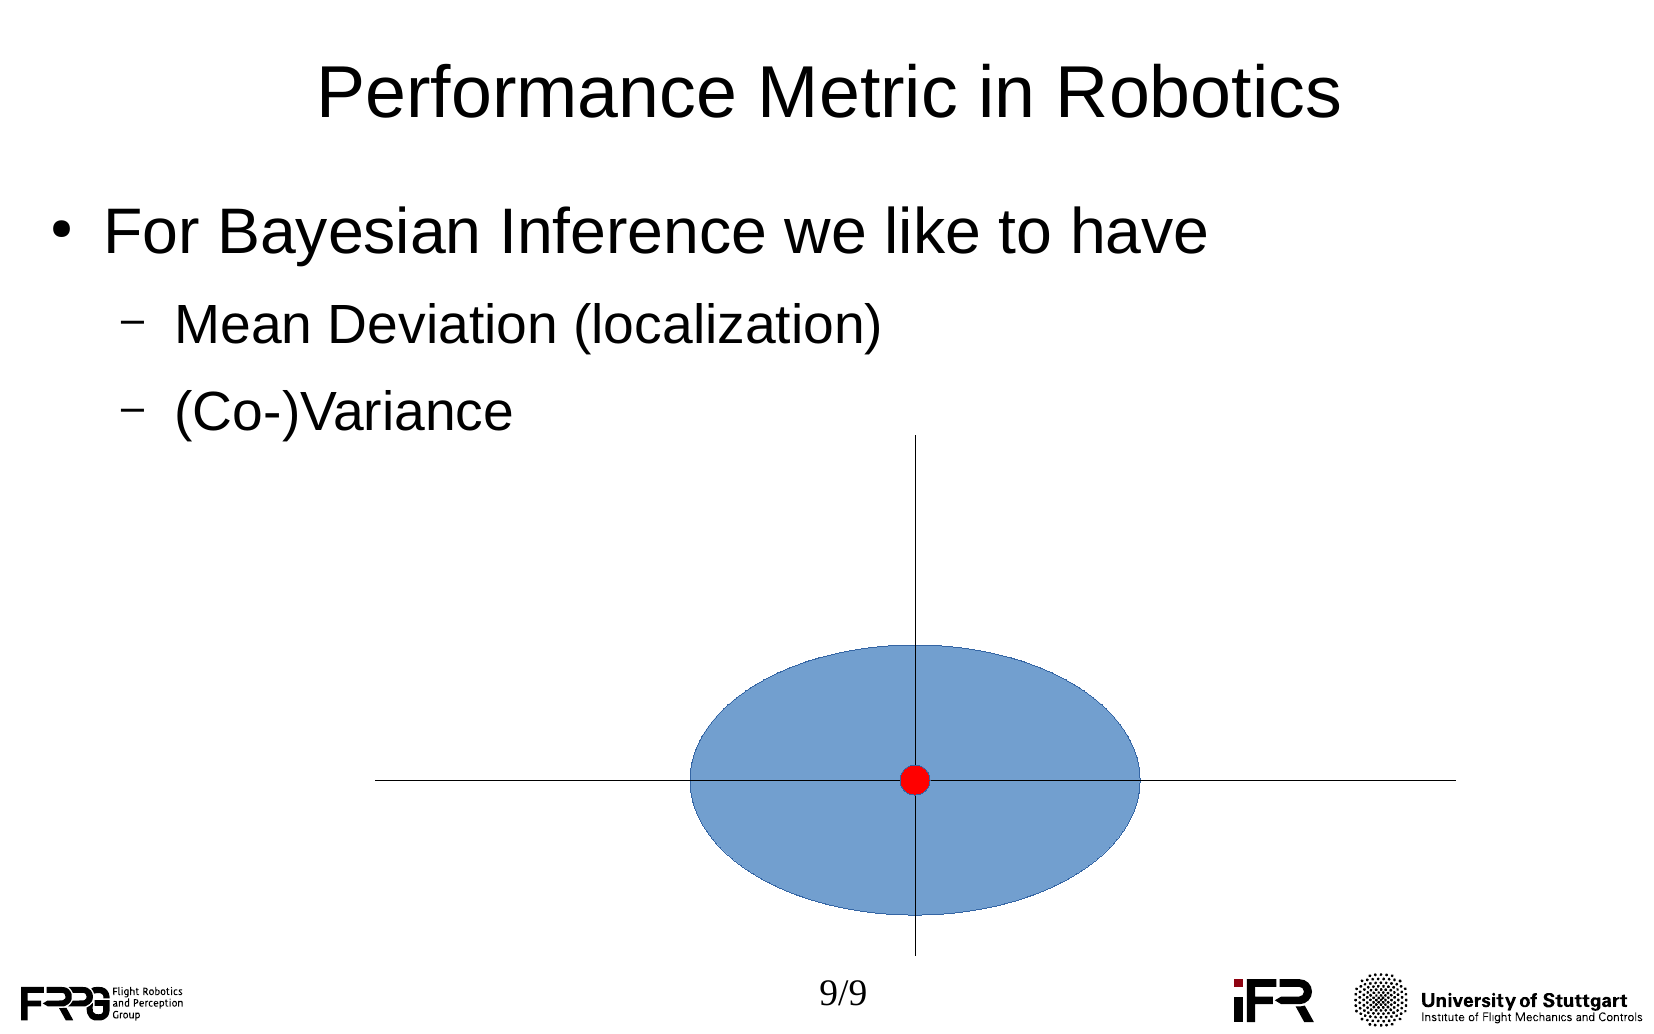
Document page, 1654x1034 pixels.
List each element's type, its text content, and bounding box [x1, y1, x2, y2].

list For Bayesian Inference we like to have Mean Deviation (localization) (Co-)Variance [32, 195, 1628, 956]
text_box [690, 645, 1141, 916]
title Performance Metric in Robotics [32, 21, 1628, 163]
